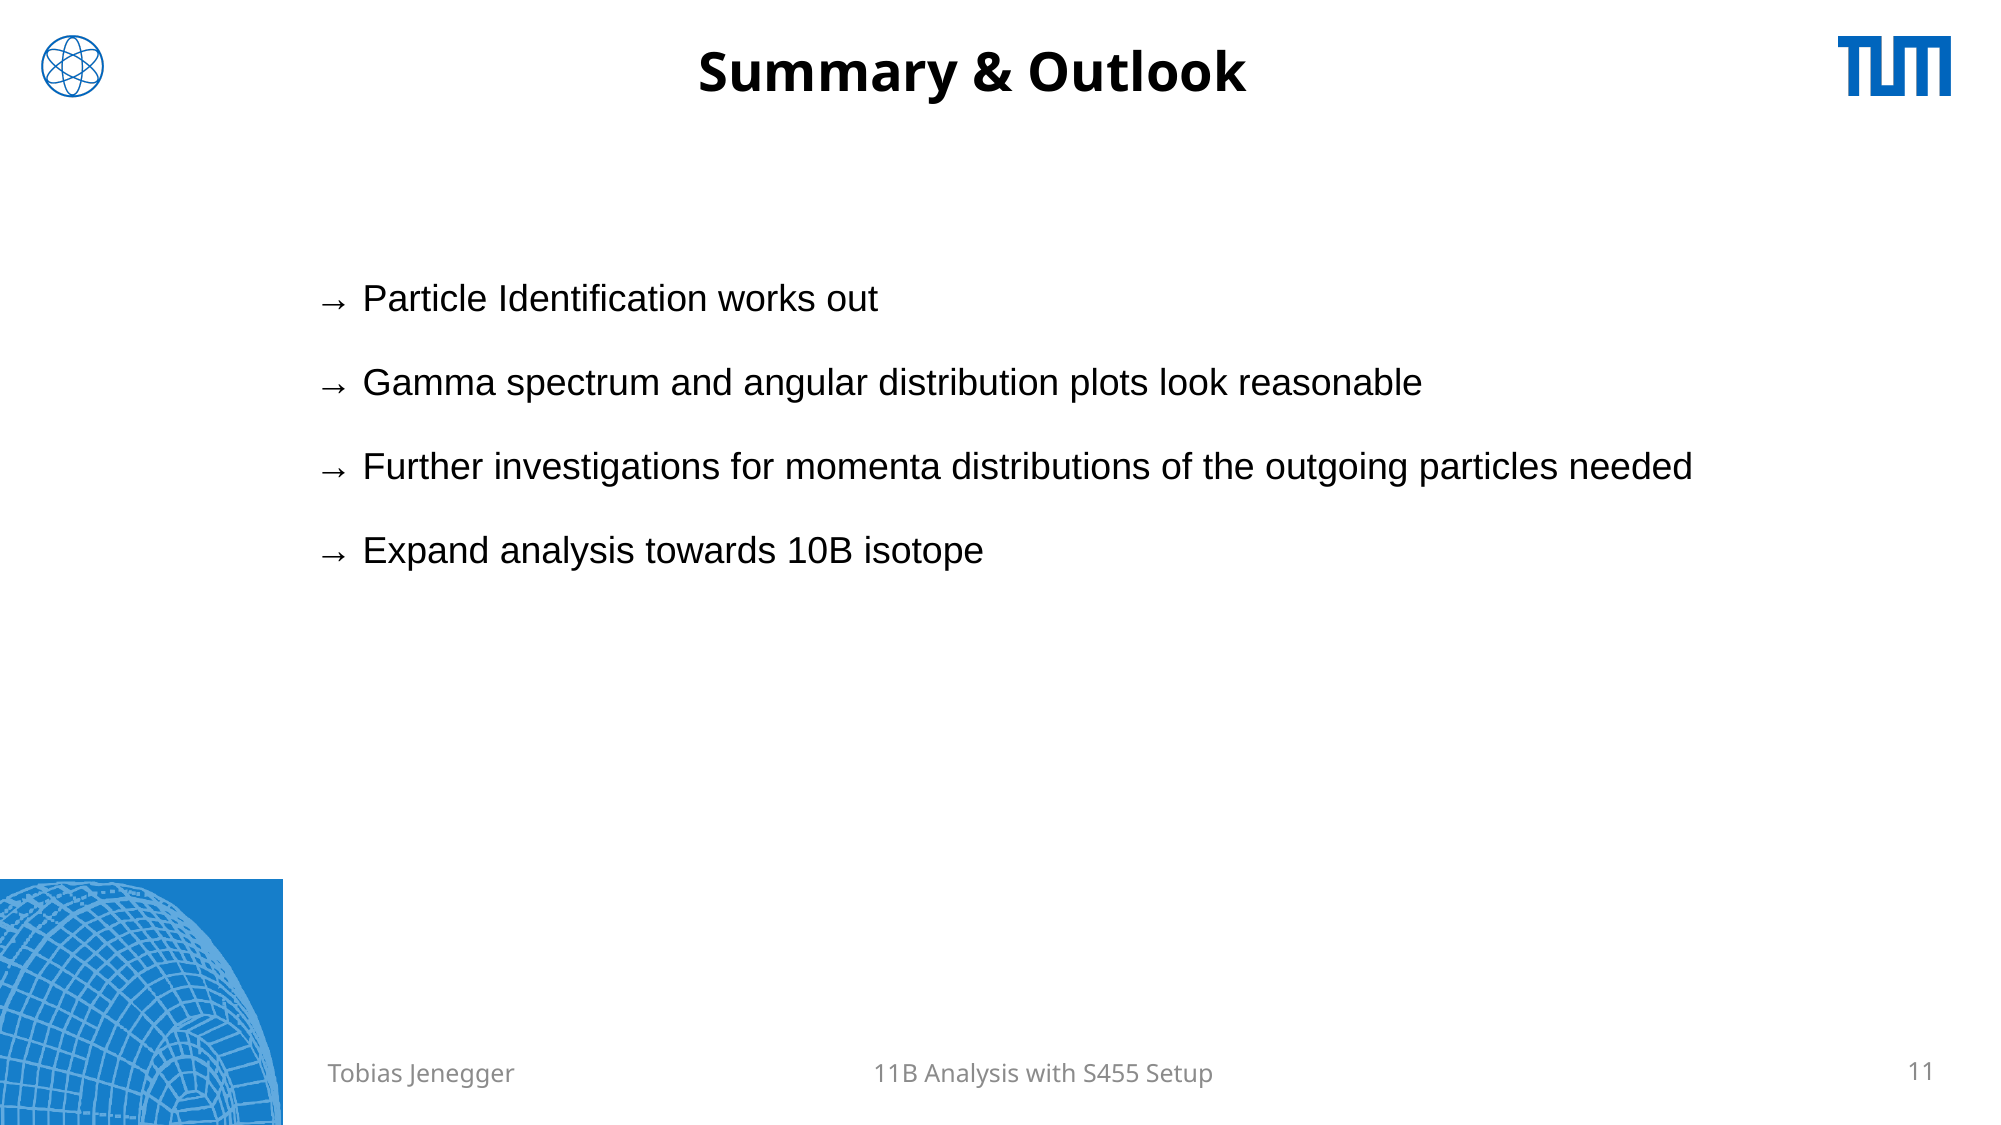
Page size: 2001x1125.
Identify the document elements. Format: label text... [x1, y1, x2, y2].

title Summary & Outlook [137, 32, 1809, 109]
text_box Tobias Jenegger [312, 1042, 588, 1103]
text_box 11B Analysis with S455 Setup [662, 1042, 1426, 1103]
text_box <number> [1500, 1042, 1951, 1103]
picture [0, 879, 283, 1125]
picture [36, 30, 108, 101]
picture [1838, 36, 1951, 96]
text_box → Particle Identification works out → Gamma spectrum and angular distribution plots look reasonable → Further investigations for momenta distributions of the outgoing particles needed → Expand analysis towards 10B isotope [300, 270, 1951, 621]
